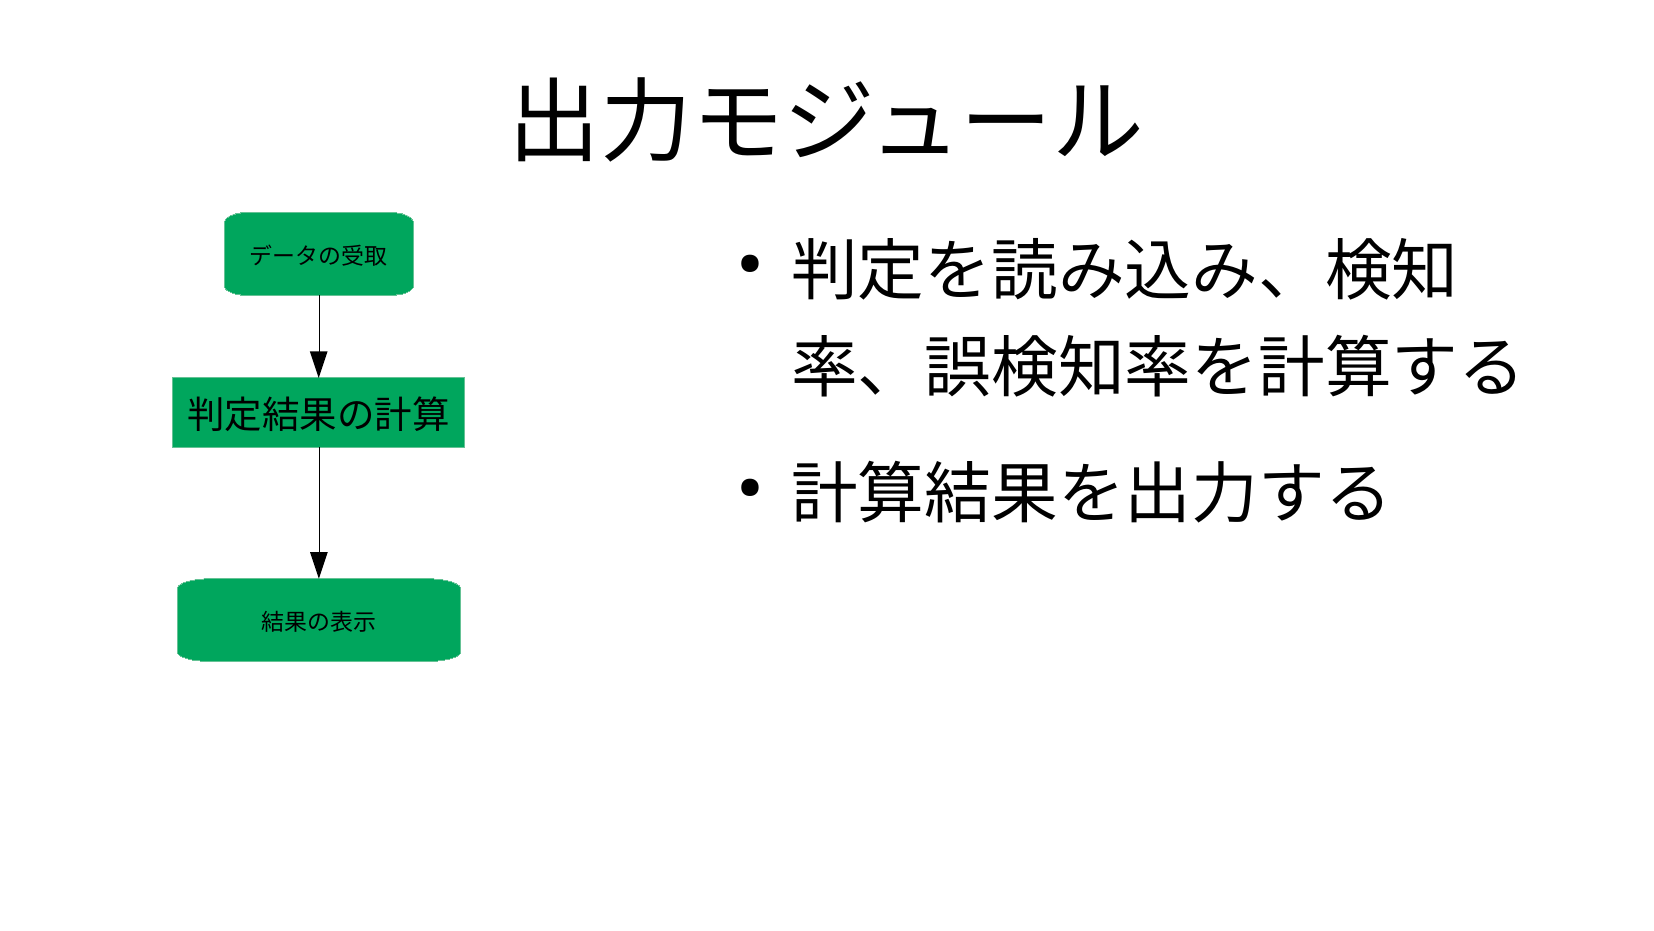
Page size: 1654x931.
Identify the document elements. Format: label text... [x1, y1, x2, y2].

text_box 判定結果の計算 [172, 377, 465, 448]
text_box データの受取 [224, 212, 414, 296]
title 出力モジュール [82, 37, 1571, 193]
list 判定を読み込み、検知率、誤検知率を計算する 計算結果を出力する [720, 217, 1571, 757]
text_box 結果の表示 [177, 578, 461, 662]
